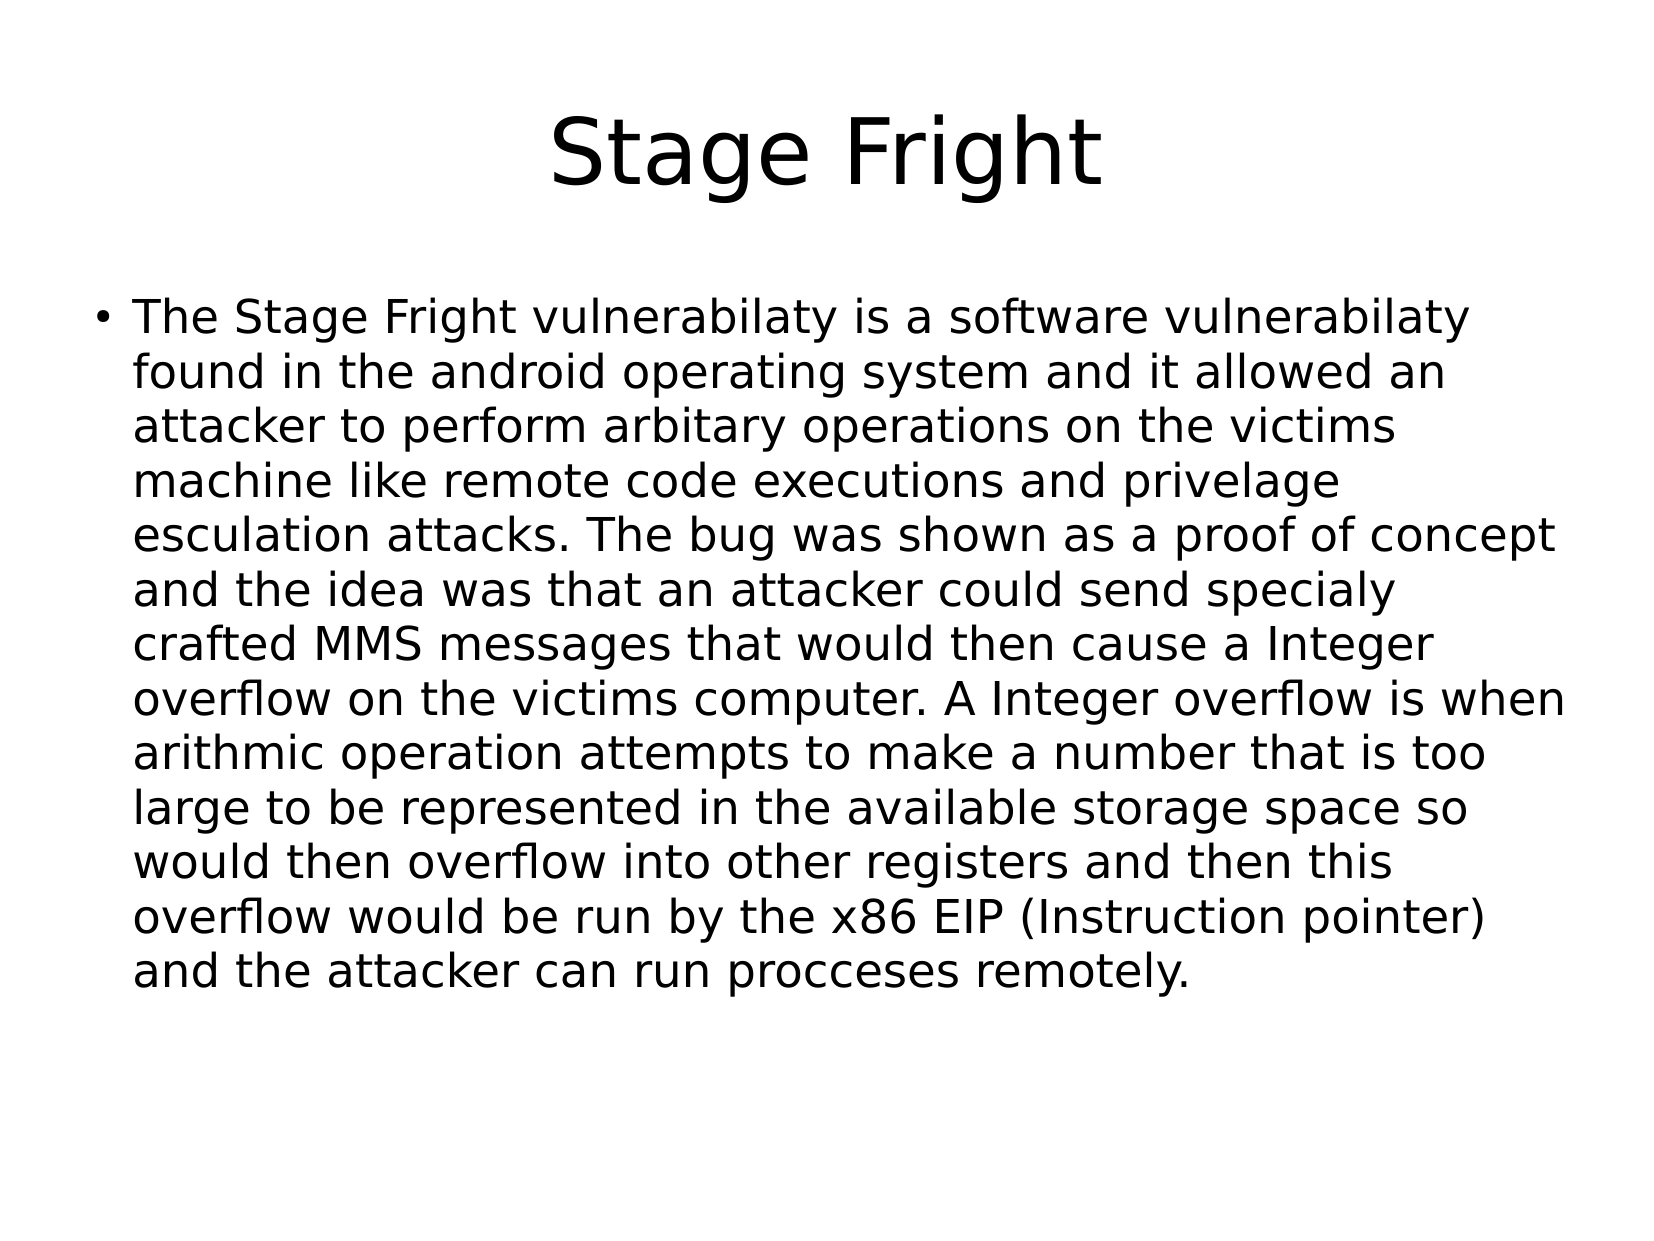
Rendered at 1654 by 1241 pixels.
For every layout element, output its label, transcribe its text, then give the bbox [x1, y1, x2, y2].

title Stage Fright [82, 49, 1571, 257]
list The Stage Fright vulnerabilaty is a software vulnerabilaty found in the android operating system and it allowed an attacker to perform arbitary operations on the victims machine like remote code executions and privelage esculation attacks. The bug was shown as a proof of concept and the idea was that an attacker could send specialy crafted MMS messages that would then cause a Integer overflow on the victims computer. A Integer overflow is when arithmic operation attempts to make a number that is too large to be represented in the available storage space so would then overflow into other registers and then this overflow would be run by the x86 EIP (Instruction pointer) and the attacker can run procceses remotely. [82, 290, 1571, 1010]
